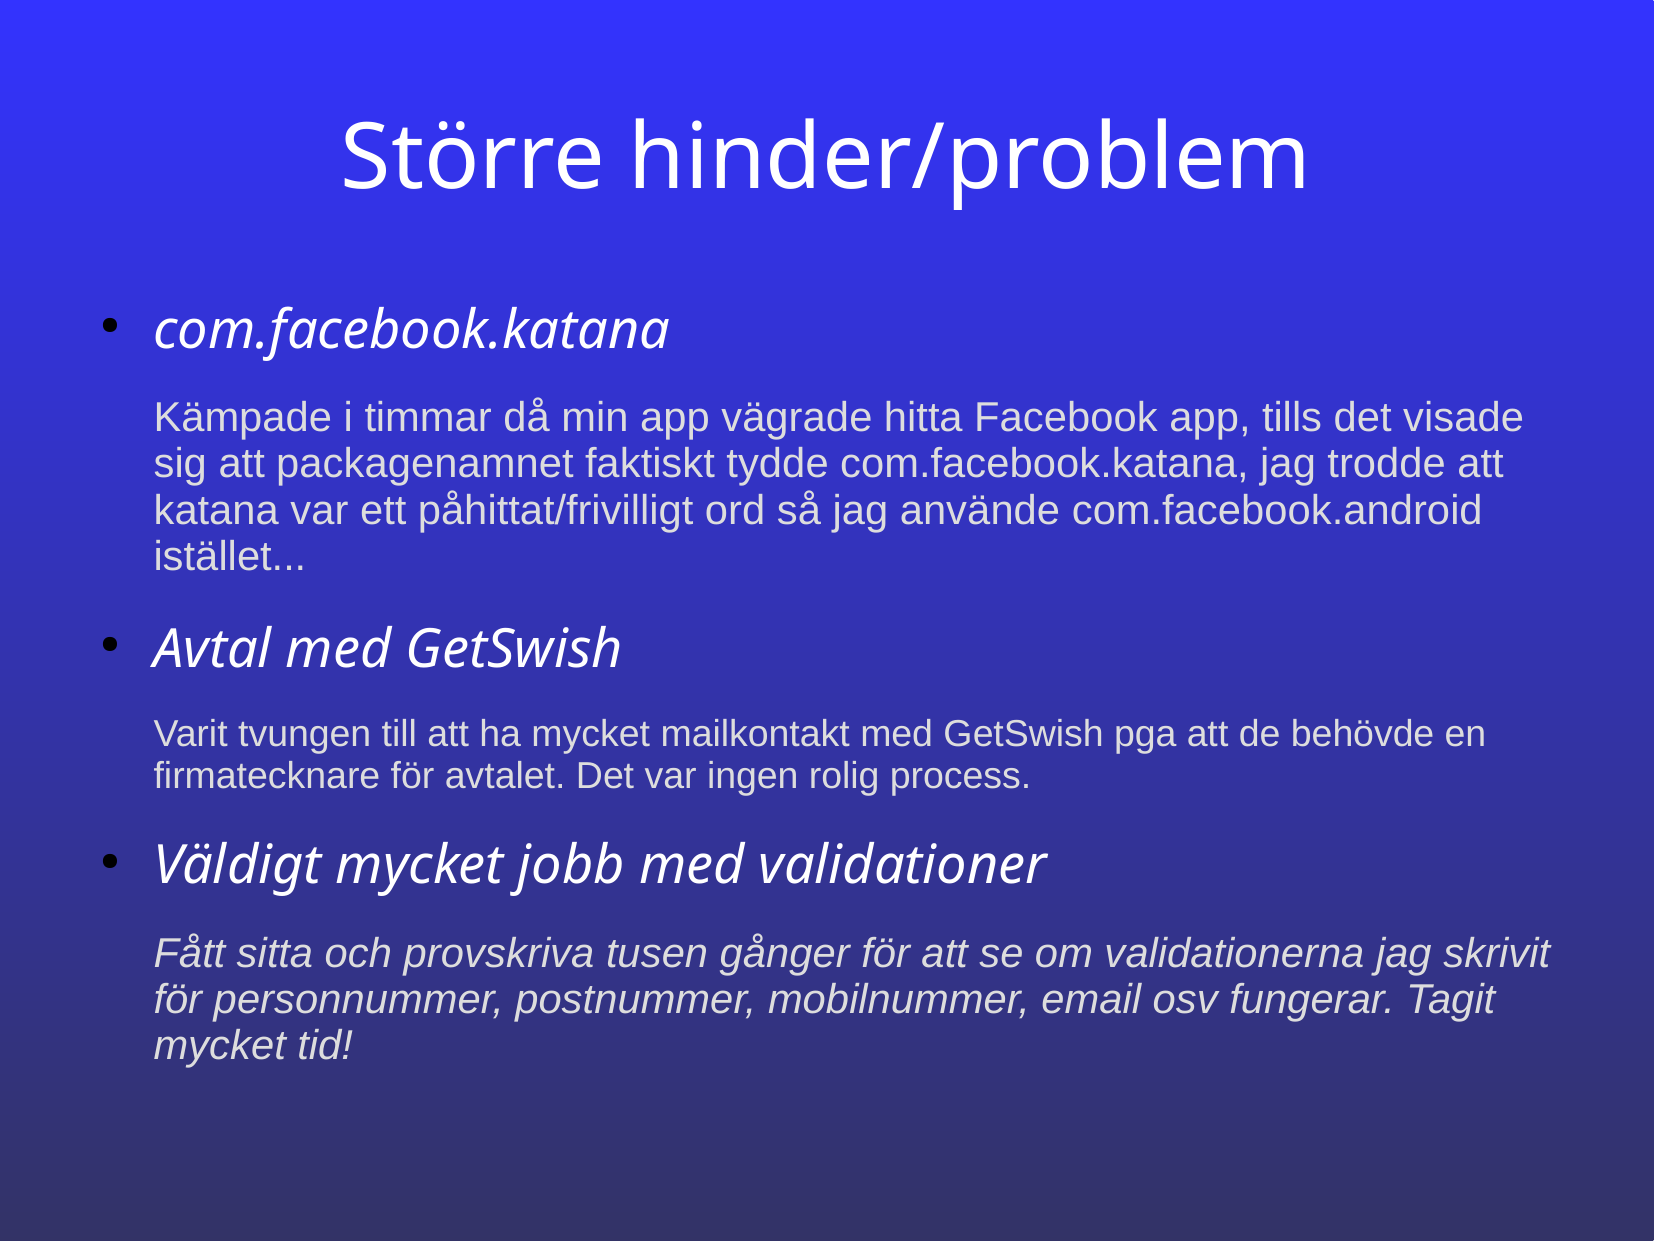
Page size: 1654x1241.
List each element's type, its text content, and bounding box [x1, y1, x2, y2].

list com.facebook.katana Kämpade i timmar då min app vägrade hitta Facebook app, tills det visade sig att packagenamnet faktiskt tydde com.facebook.katana, jag trodde att katana var ett påhittat/frivilligt ord så jag använde com.facebook.android istället... Avtal med GetSwish Varit tvungen till att ha mycket mailkontakt med GetSwish pga att de behövde en firmatecknare för avtalet. Det var ingen rolig process. Väldigt mycket jobb med validationer Fått sitta och provskriva tusen gånger för att se om validationerna jag skrivit för personnummer, postnummer, mobilnummer, email osv fungerar. Tagit mycket tid! [82, 290, 1571, 1121]
title Större hinder/problem [82, 49, 1571, 257]
